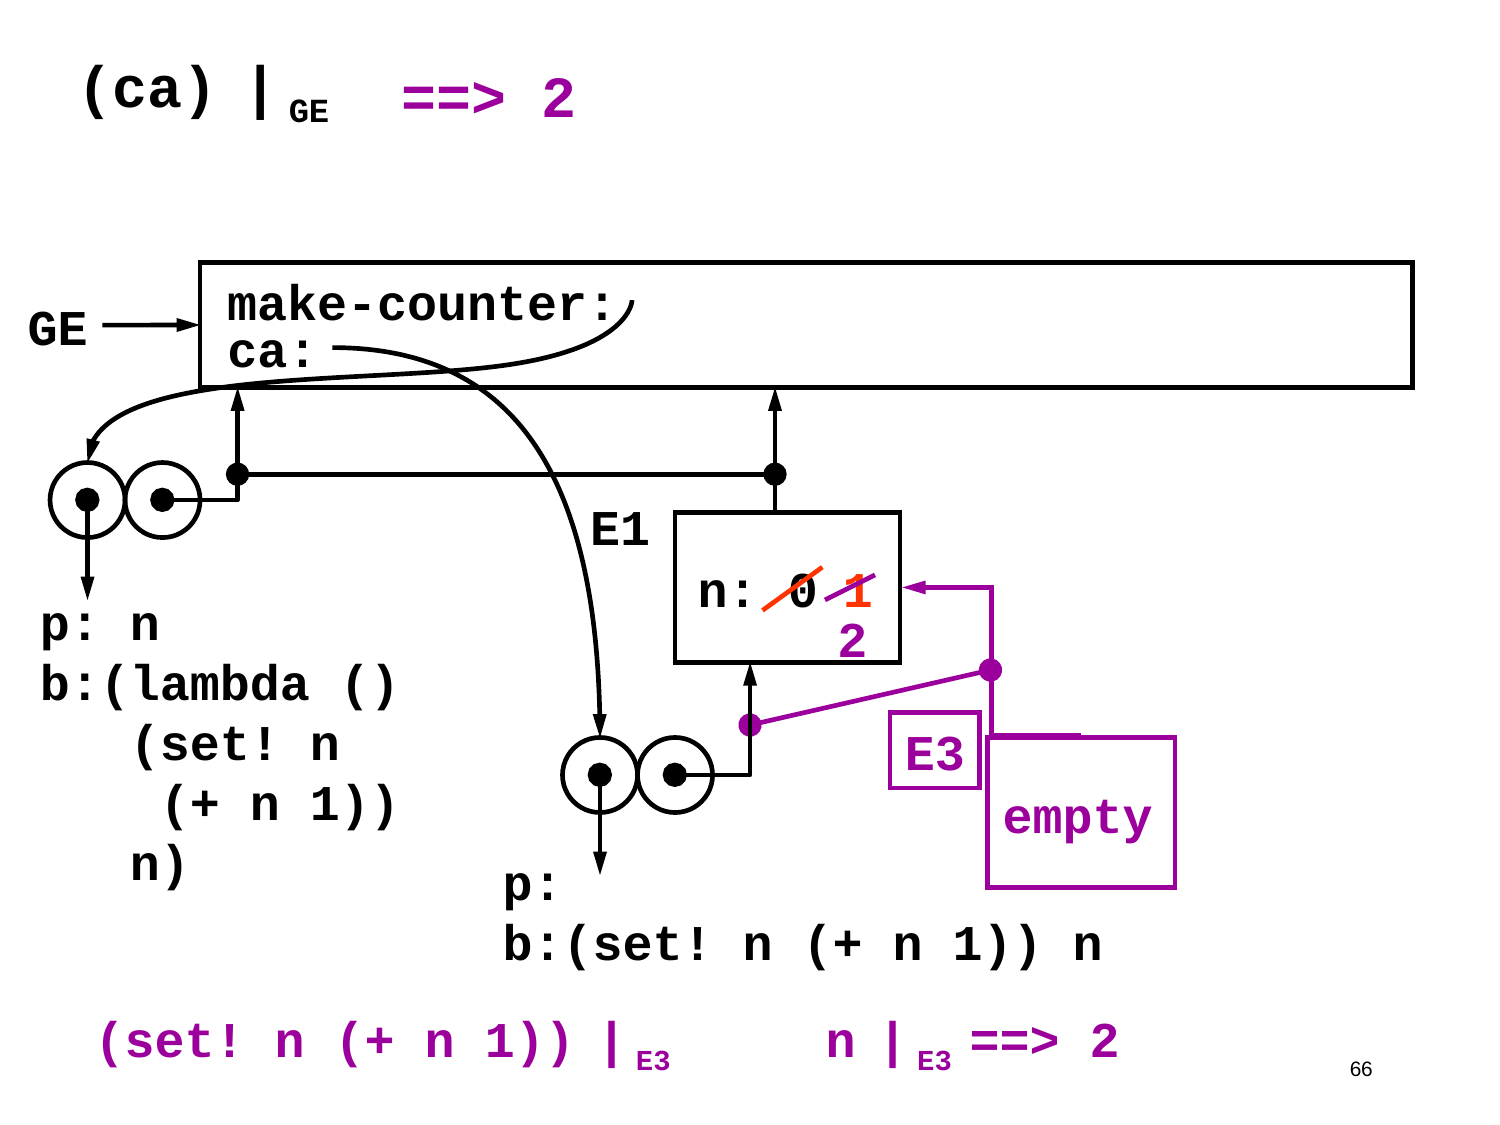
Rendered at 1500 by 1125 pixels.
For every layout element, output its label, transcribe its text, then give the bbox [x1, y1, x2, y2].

text_box 1 [828, 549, 888, 626]
text_box 1 [835, 589, 855, 599]
text_box E3 [890, 712, 980, 788]
text_box ca: [212, 309, 333, 386]
text_box GE [12, 287, 103, 363]
text_box make-counter: [212, 262, 633, 338]
text_box n: 0 [682, 549, 828, 626]
text_box p: n b:(lambda () (set! n (+ n 1)) n) [24, 582, 415, 899]
text_box (set! n (+ n 1)) | E3 [79, 999, 716, 1084]
text_box E1 [575, 487, 665, 563]
text_box ==> 2 [386, 25, 700, 164]
text_box p: b:(set! n (+ n 1)) n [487, 842, 1118, 979]
text_box [152, 490, 172, 510]
title (ca) | GE [62, 24, 376, 163]
text_box 2 [822, 599, 878, 676]
text_box [77, 490, 98, 510]
text_box E1 [575, 545, 580, 563]
text_box empty [987, 775, 1168, 852]
text_box n | E3 ==> 2 [810, 999, 1165, 1084]
text_box make-counter: [606, 310, 633, 338]
text_box [665, 765, 685, 785]
text_box [590, 765, 610, 785]
